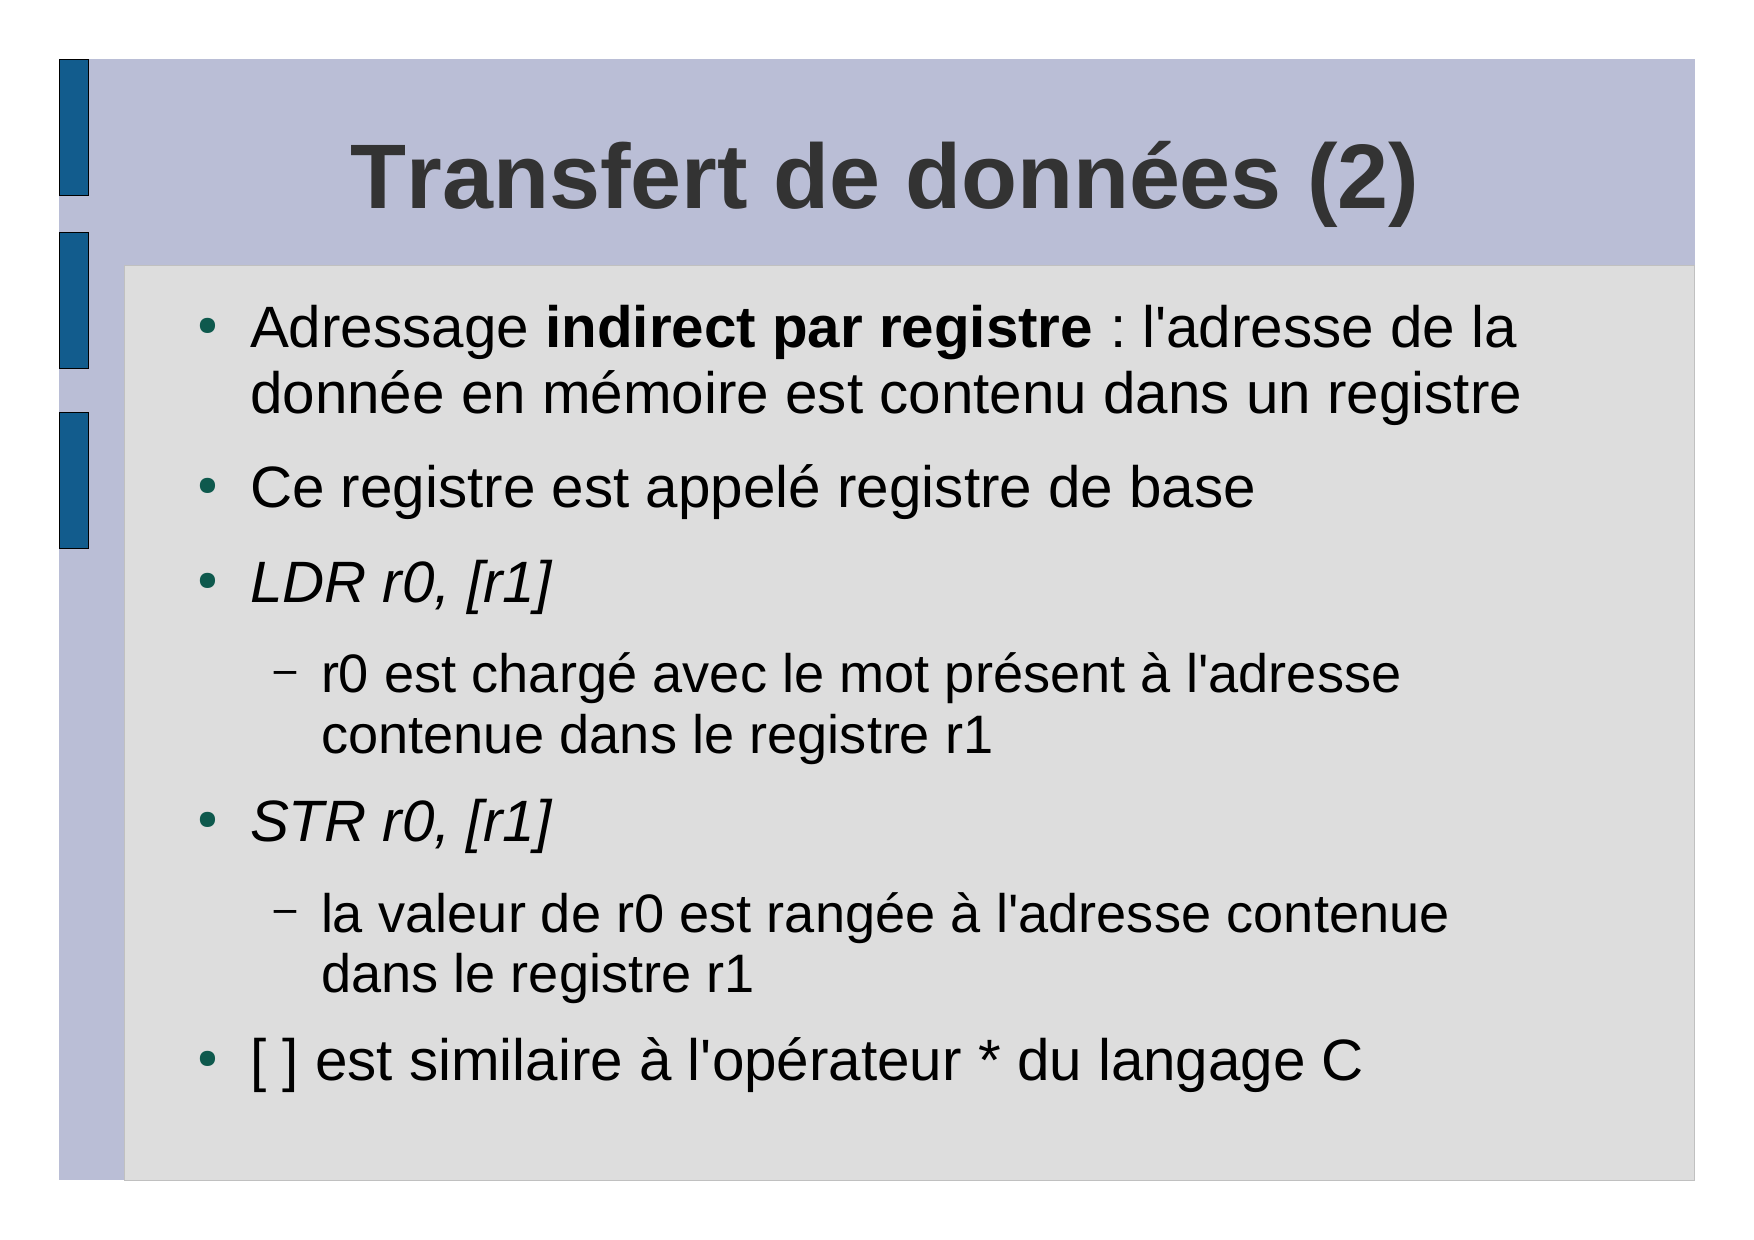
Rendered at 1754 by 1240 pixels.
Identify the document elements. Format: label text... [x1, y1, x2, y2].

list Adressage indirect par registre : l'adresse de la donnée en mémoire est contenu dans un registre Ce registre est appelé registre de base LDR r0, [r1] r0 est chargé avec le mot présent à l'adresse contenue dans le registre r1 STR r0, [r1] la valeur de r0 est rangée à l'adresse contenue dans le registre r1 [ ] est similaire à l'opérateur * du langage C [179, 295, 1577, 1093]
title Transfert de données (2) [118, 88, 1654, 266]
